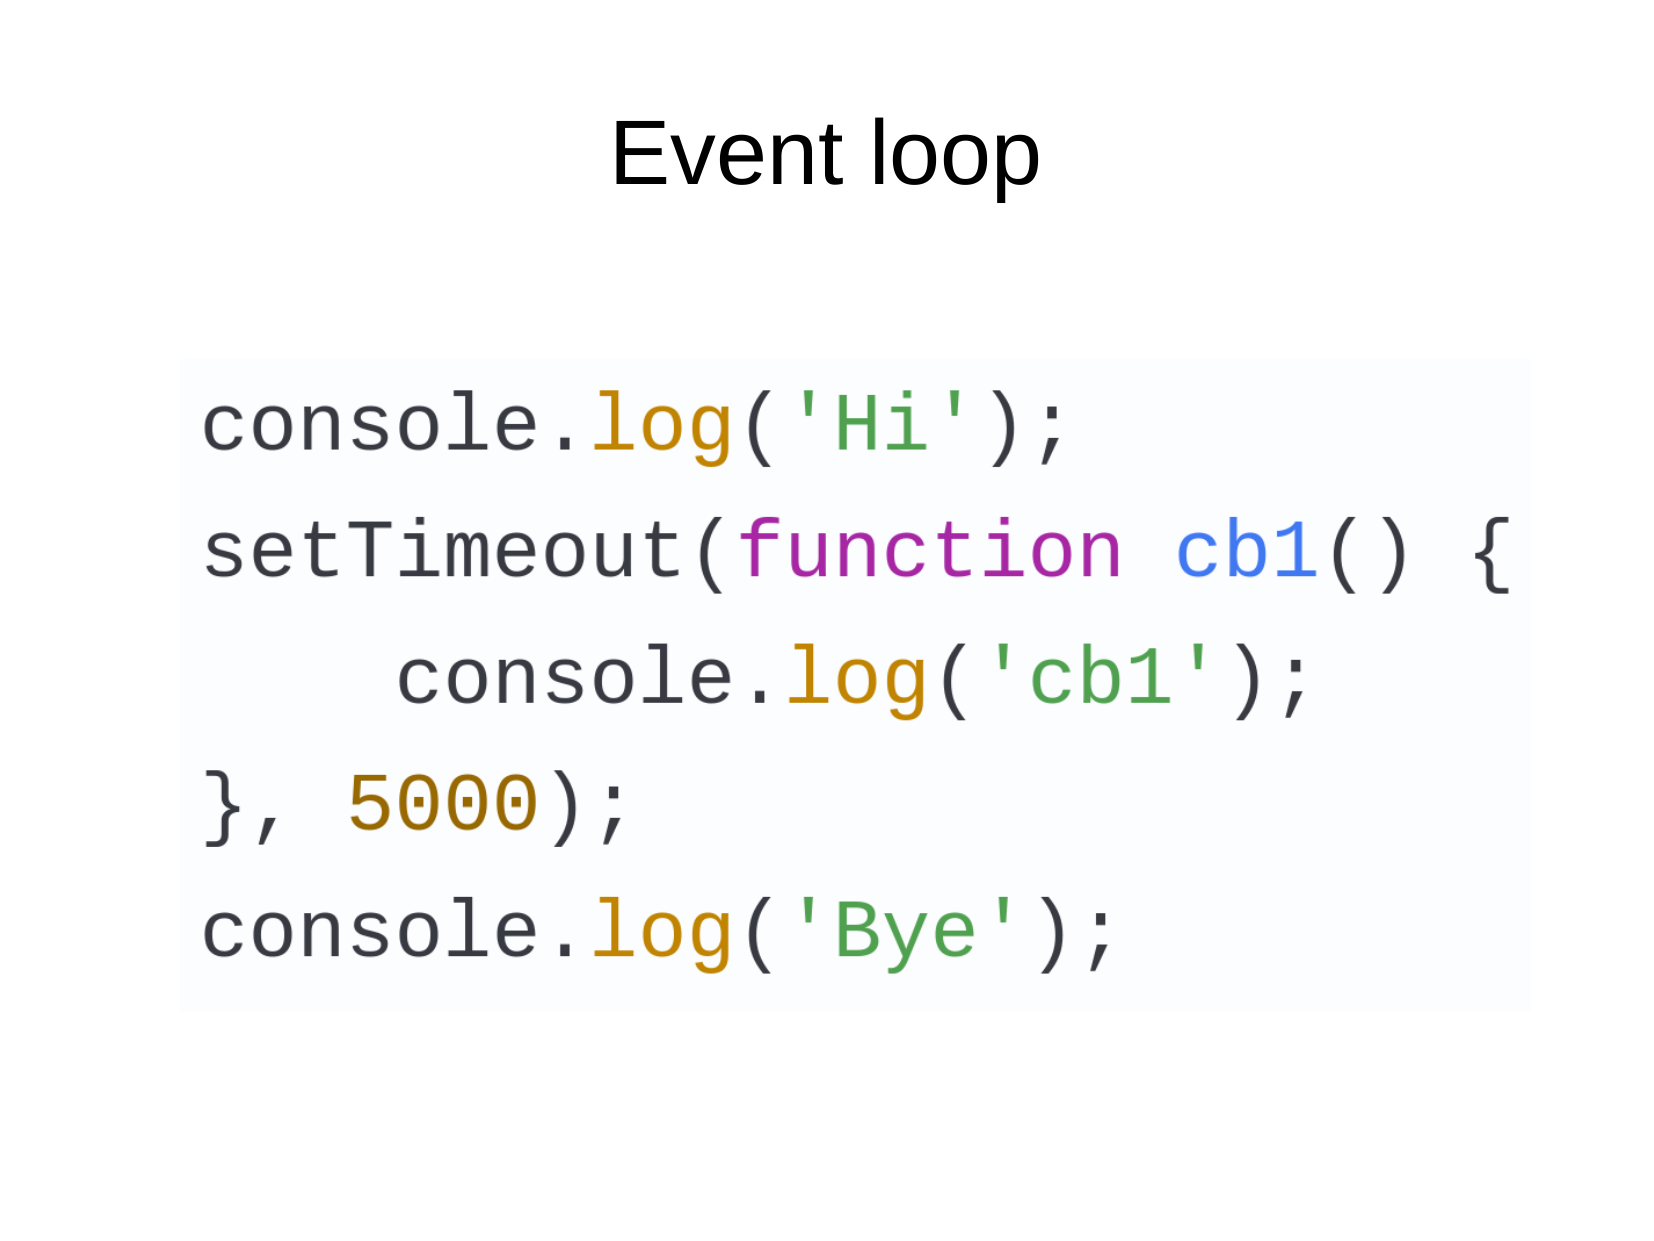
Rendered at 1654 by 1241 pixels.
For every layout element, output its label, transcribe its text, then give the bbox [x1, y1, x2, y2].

title Event loop [82, 49, 1571, 257]
picture [180, 359, 1531, 1012]
